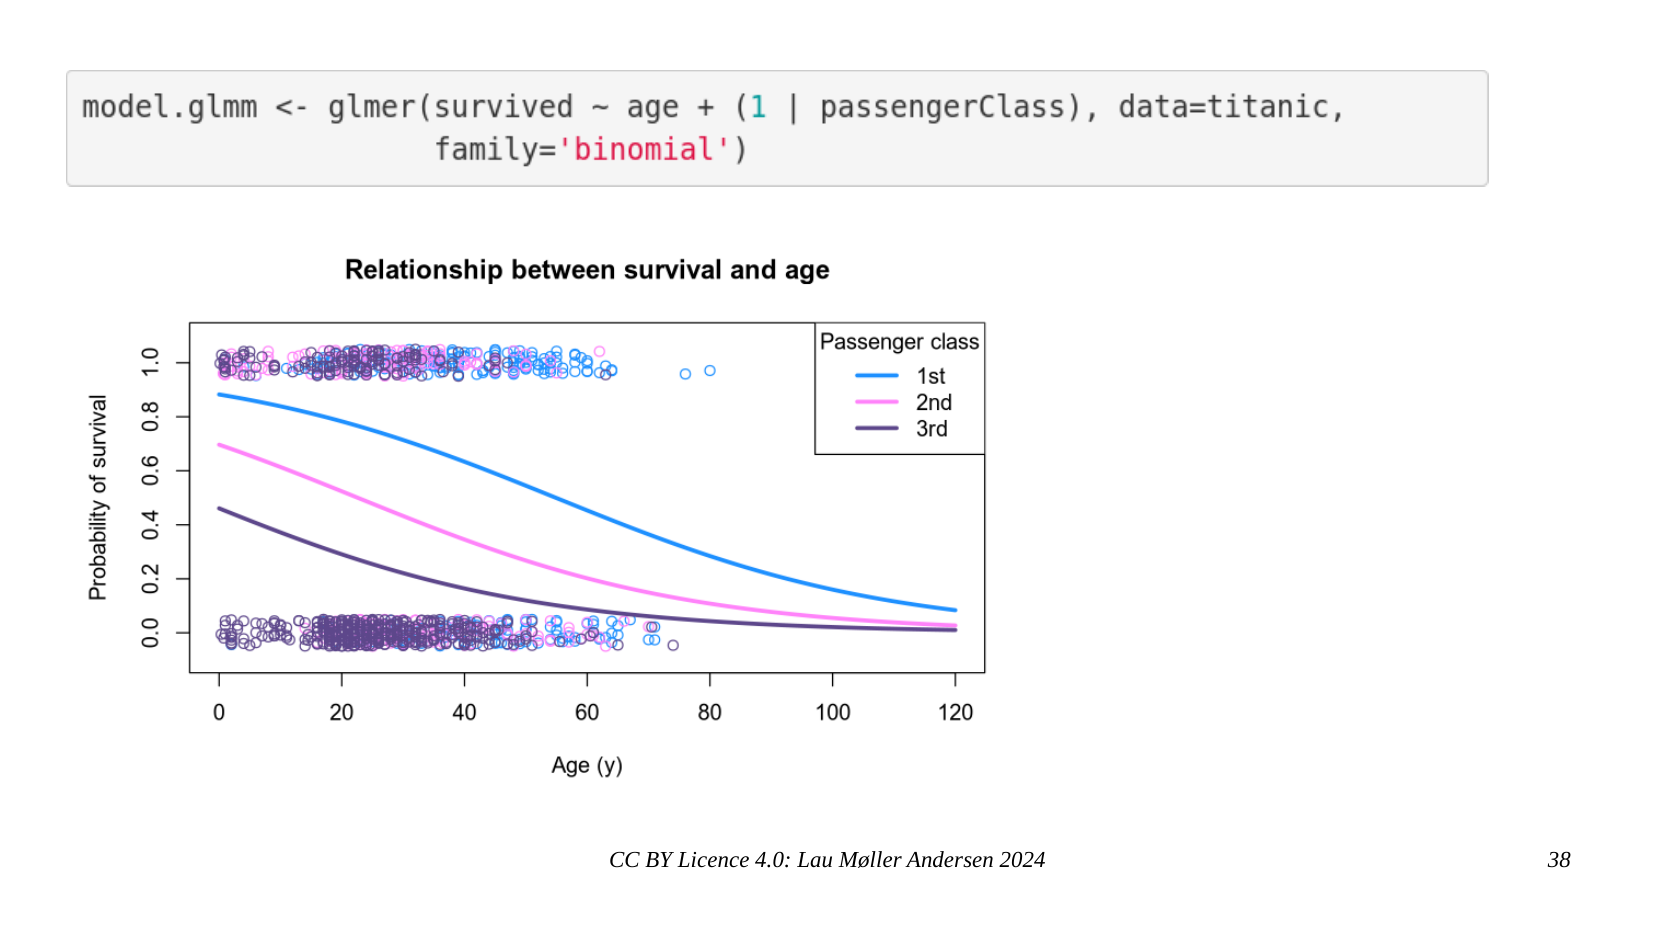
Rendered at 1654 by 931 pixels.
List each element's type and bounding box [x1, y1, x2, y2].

picture [66, 70, 1489, 187]
picture [82, 215, 1040, 807]
